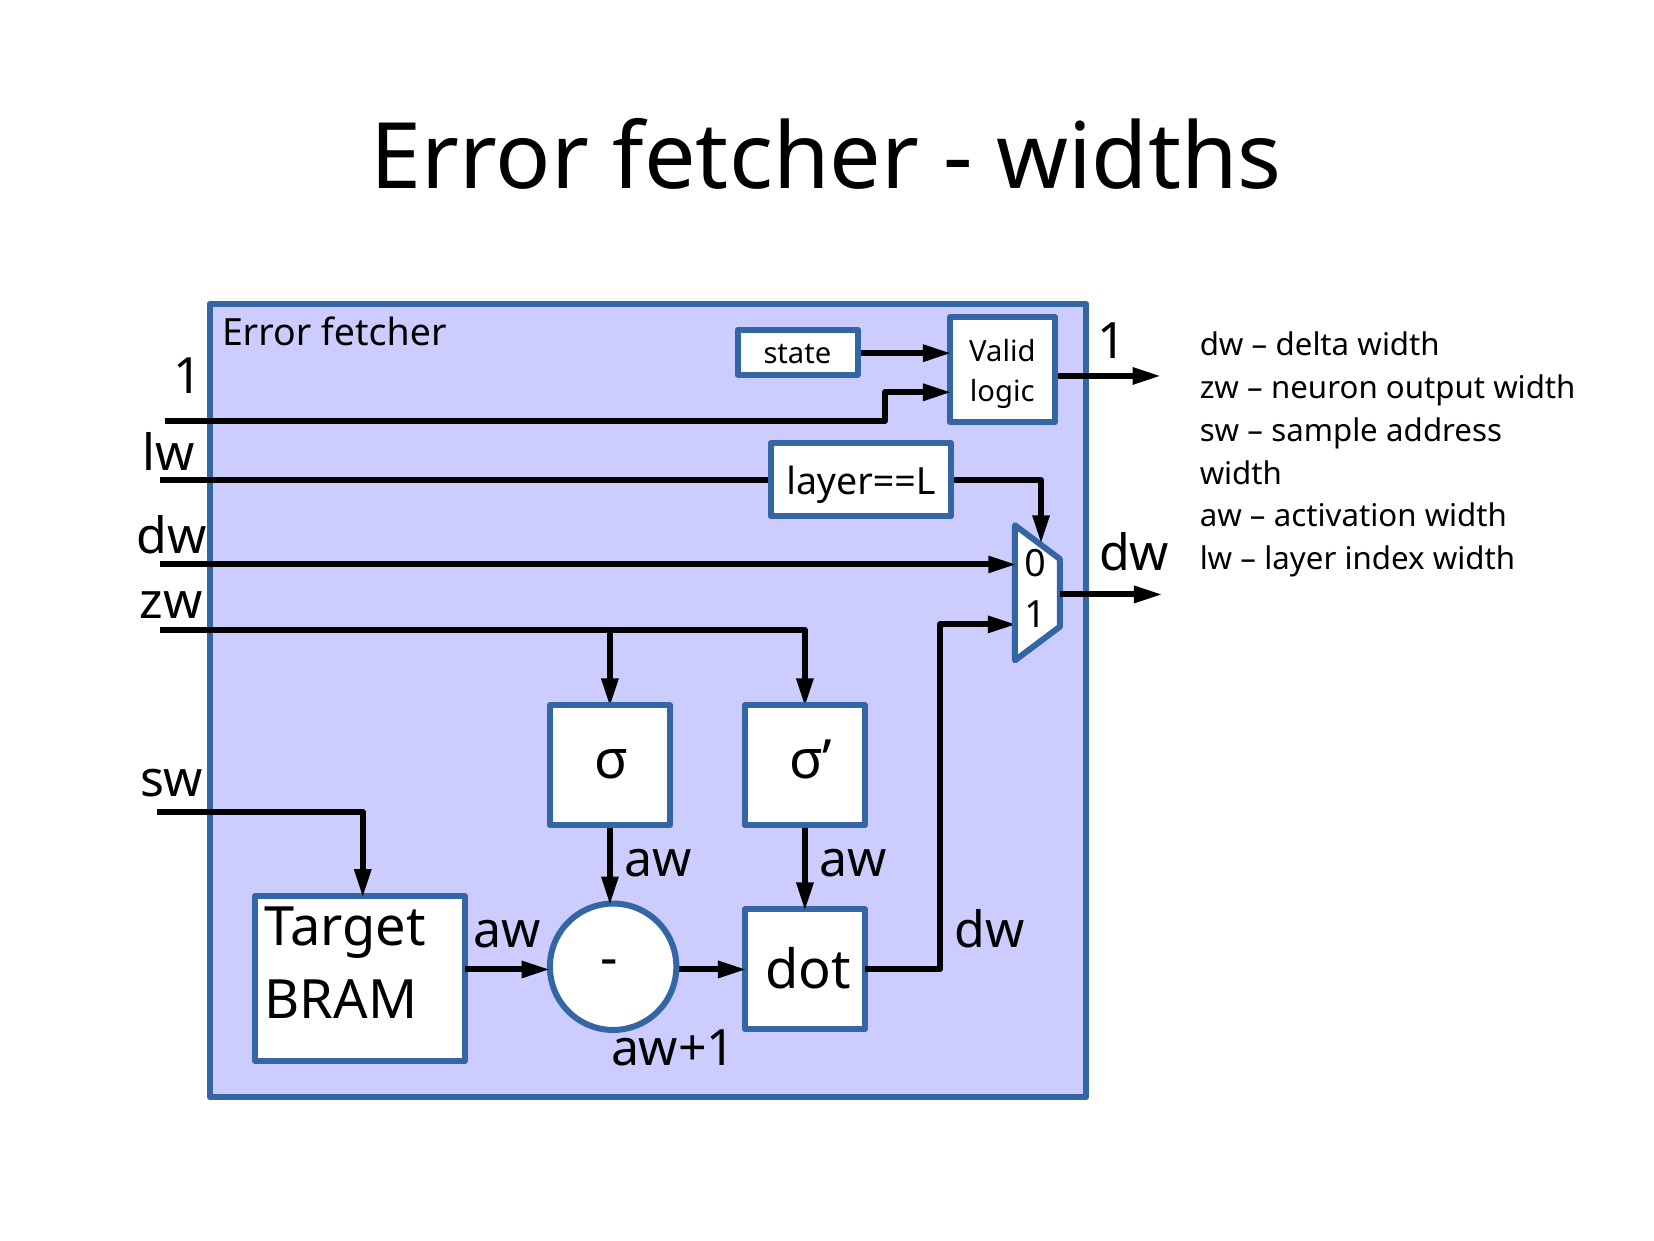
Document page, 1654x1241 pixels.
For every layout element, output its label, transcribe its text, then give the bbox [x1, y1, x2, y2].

text_box [943, 597, 1087, 1098]
text_box [217, 303, 943, 418]
text_box [952, 460, 1087, 591]
text_box 1 [943, 297, 1141, 460]
text_box aw [490, 972, 521, 976]
text_box Target BRAM [249, 879, 490, 1135]
text_box dw – delta width zw – neuron output width sw – sample address width aw – activation width lw – layer index width [1185, 315, 1606, 828]
text_box state [737, 329, 858, 375]
title Error fetcher - widths [82, 49, 1571, 257]
text_box σ’ [774, 713, 850, 809]
text_box [209, 815, 360, 1098]
text_box dw [832, 886, 1040, 976]
text_box aw [804, 815, 911, 904]
text_box aw [490, 886, 556, 969]
text_box σ [579, 713, 655, 809]
text_box aw [532, 970, 550, 976]
text_box [209, 567, 1009, 1100]
text_box 0 1 [1009, 529, 1060, 655]
text_box 1 [0, 332, 217, 422]
text_box dw [116, 492, 222, 655]
text_box layer==L [771, 443, 952, 517]
text_box [210, 395, 943, 477]
text_box dw [1079, 509, 1185, 672]
text_box aw [609, 815, 716, 904]
text_box Error fetcher [207, 298, 465, 369]
text_box - [585, 911, 826, 1167]
text_box zw [222, 557, 231, 647]
text_box lw [21, 422, 210, 572]
text_box sw [125, 735, 325, 824]
text_box aw+1 [543, 1004, 750, 1094]
text_box [210, 483, 1038, 562]
text_box dot [750, 923, 991, 1179]
